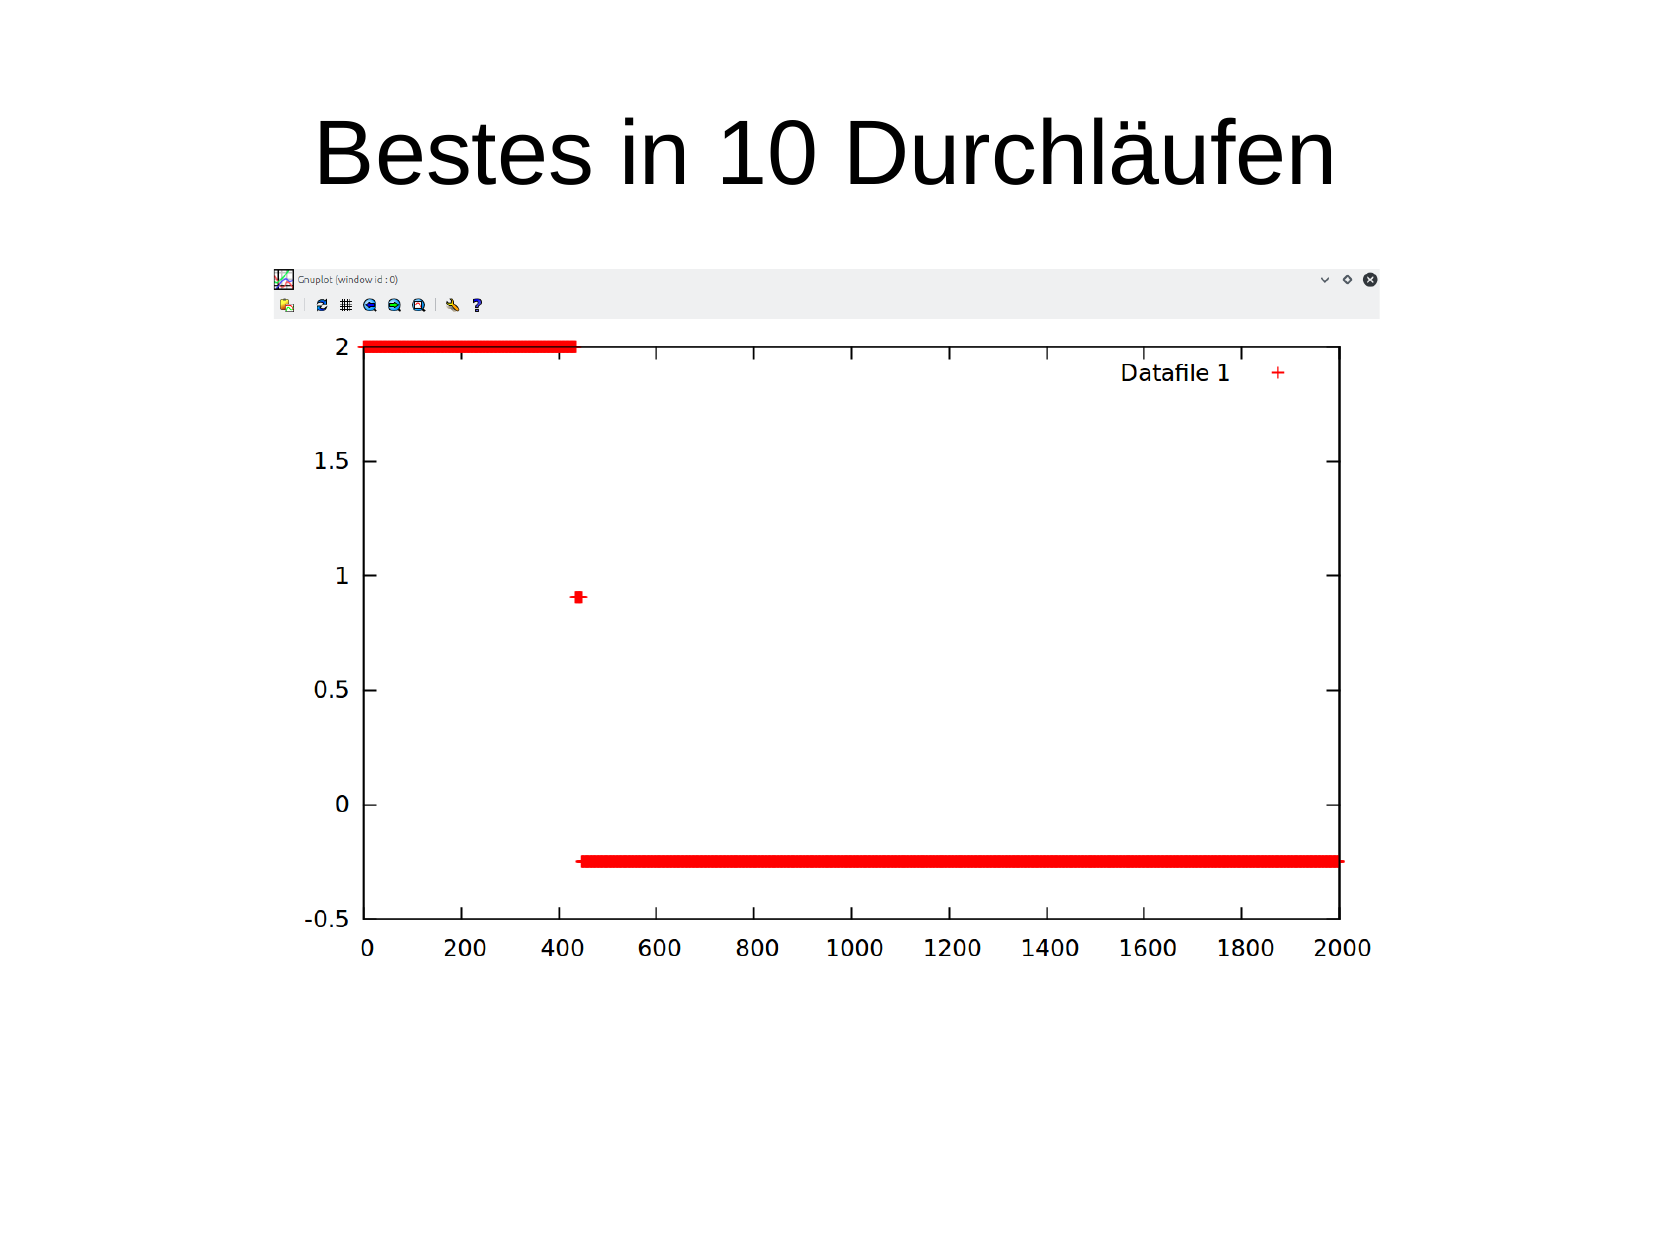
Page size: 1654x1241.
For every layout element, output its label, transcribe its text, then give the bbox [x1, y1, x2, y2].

picture [273, 269, 1380, 971]
title Bestes in 10 Durchläufen [82, 49, 1571, 257]
